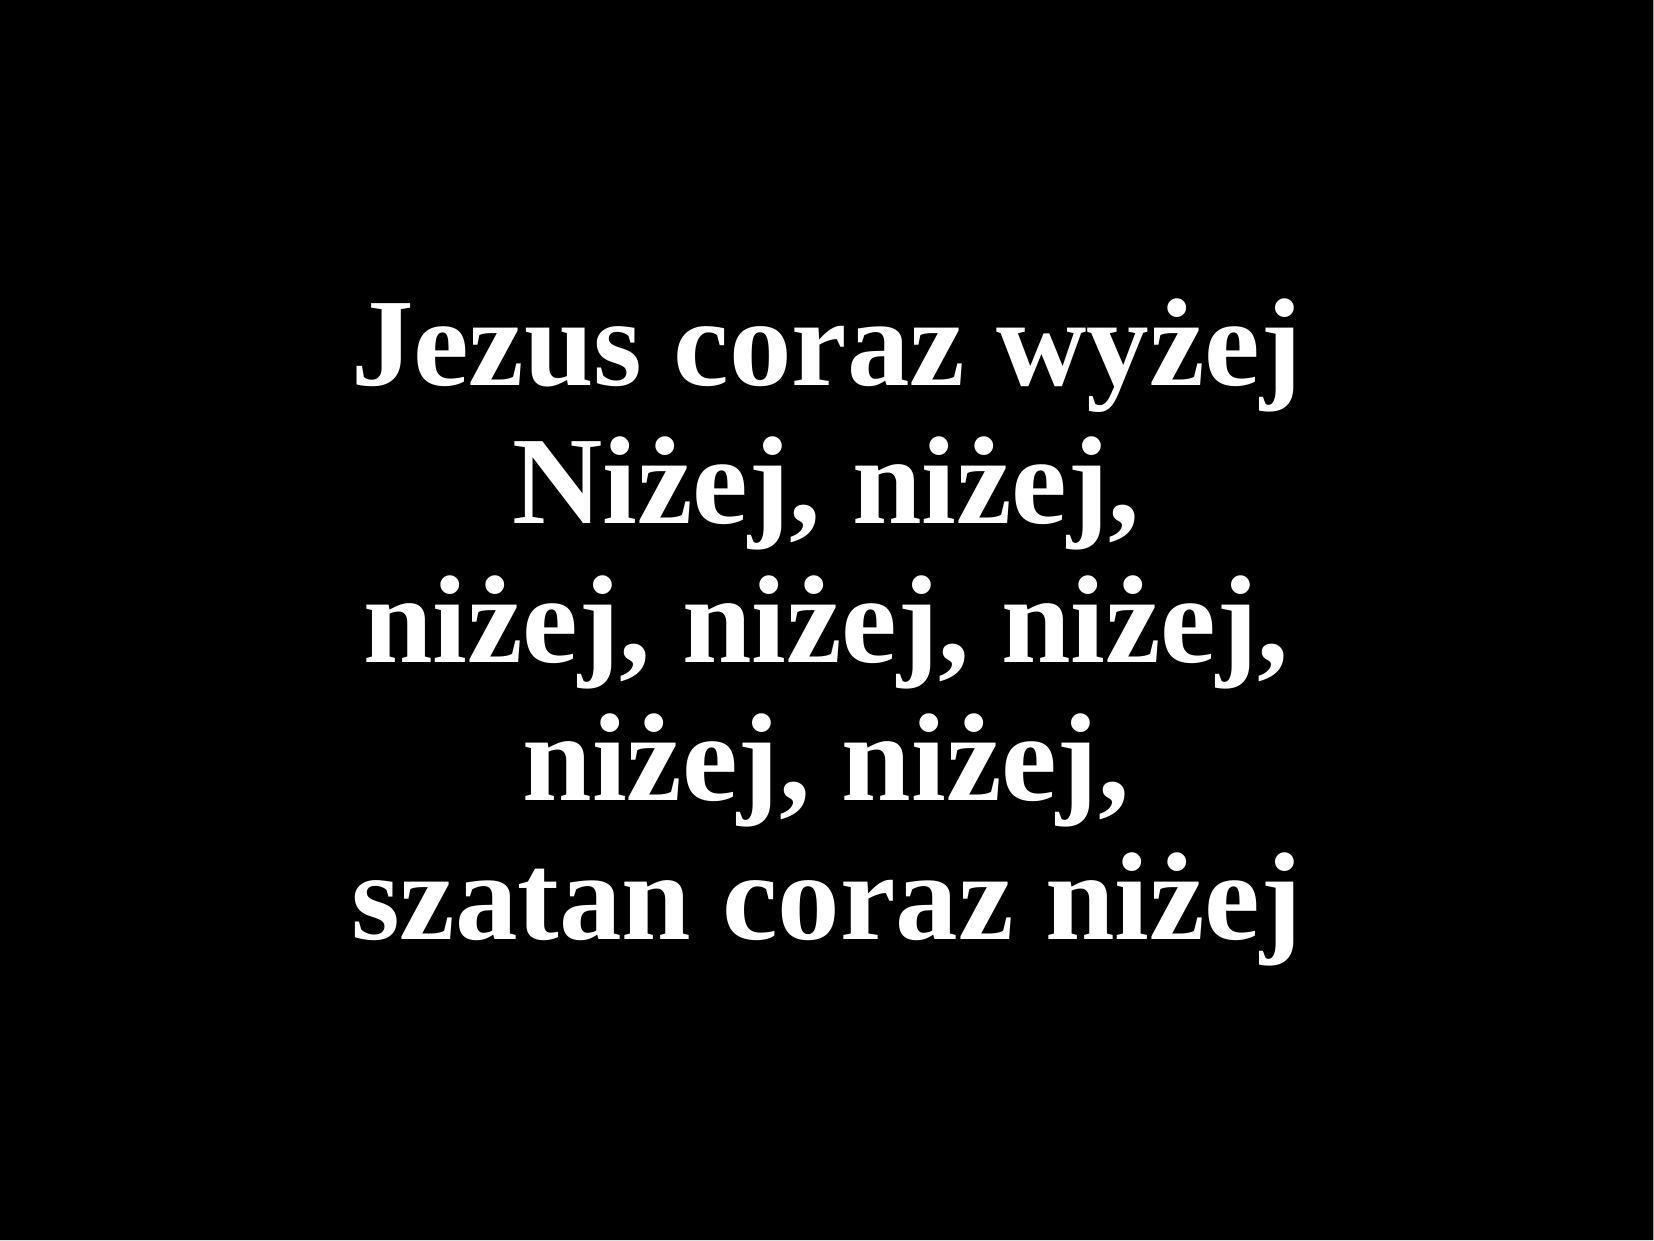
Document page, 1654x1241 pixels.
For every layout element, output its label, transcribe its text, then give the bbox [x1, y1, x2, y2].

title Jezus coraz wyżej Niżej, niżej, niżej, niżej, niżej, niżej, niżej, szatan coraz niżej [0, 0, 1654, 1241]
